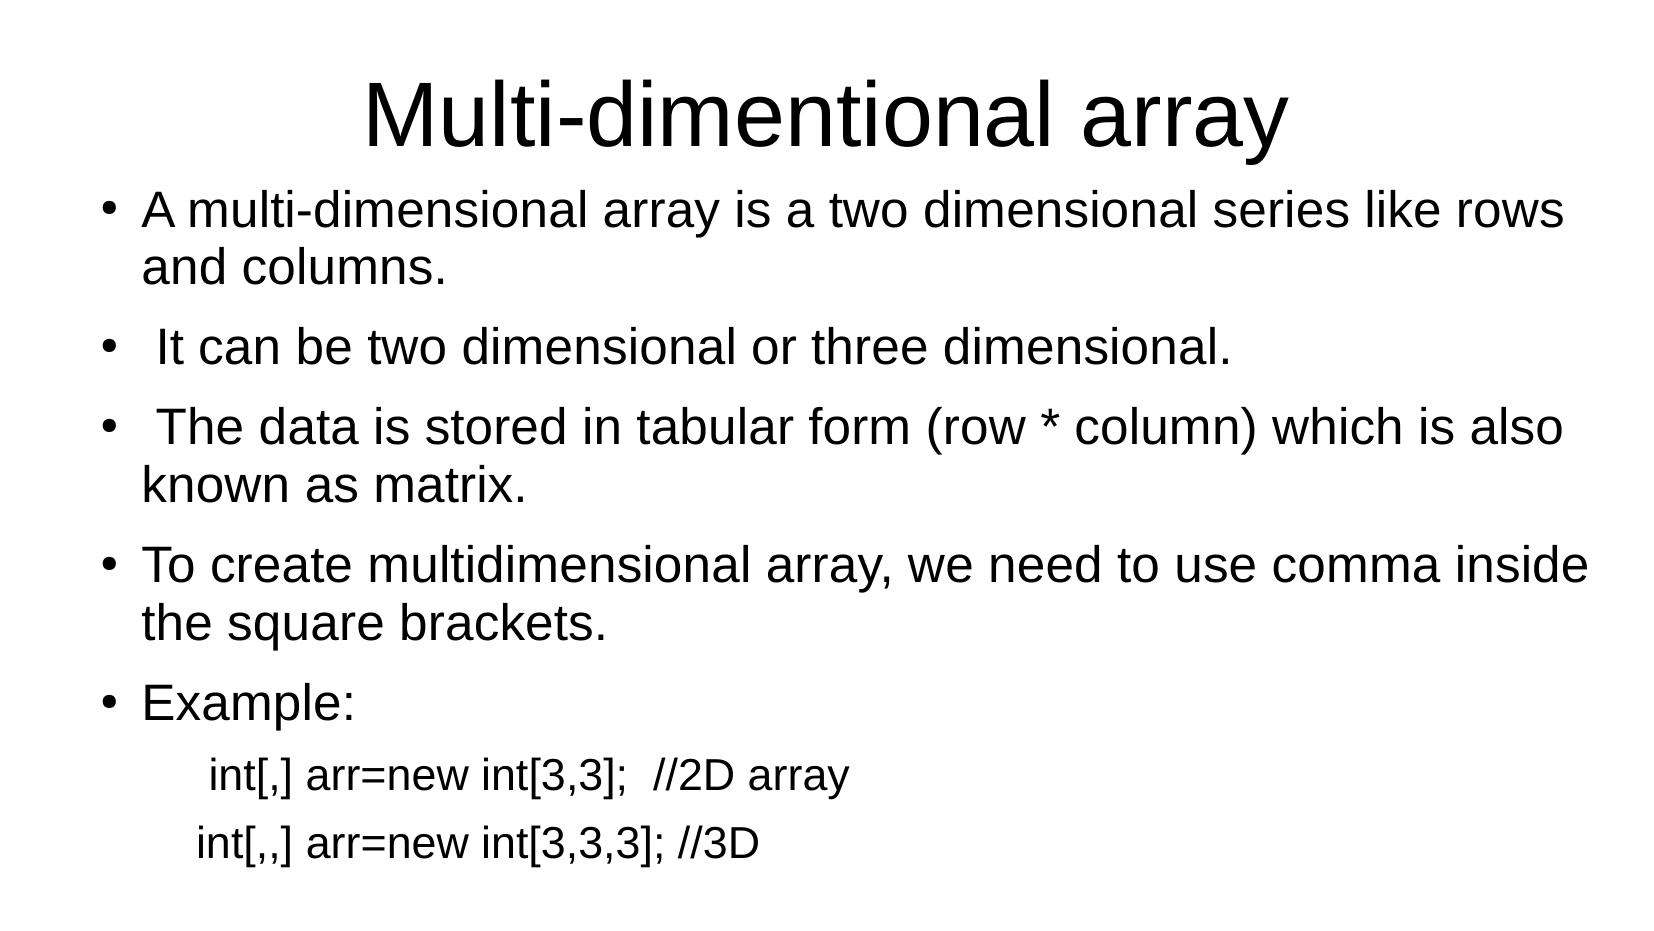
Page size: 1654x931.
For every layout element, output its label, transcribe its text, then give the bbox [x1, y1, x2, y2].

list A multi-dimensional array is a two dimensional series like rows and columns. It can be two dimensional or three dimensional. The data is stored in tabular form (row * column) which is also known as matrix. To create multidimensional array, we need to use comma inside the square brackets. Example: int[,] arr=new int[3,3]; //2D array int[,,] arr=new int[3,3,3]; //3D [86, 180, 1606, 871]
title Multi-dimentional array [82, 37, 1571, 193]
